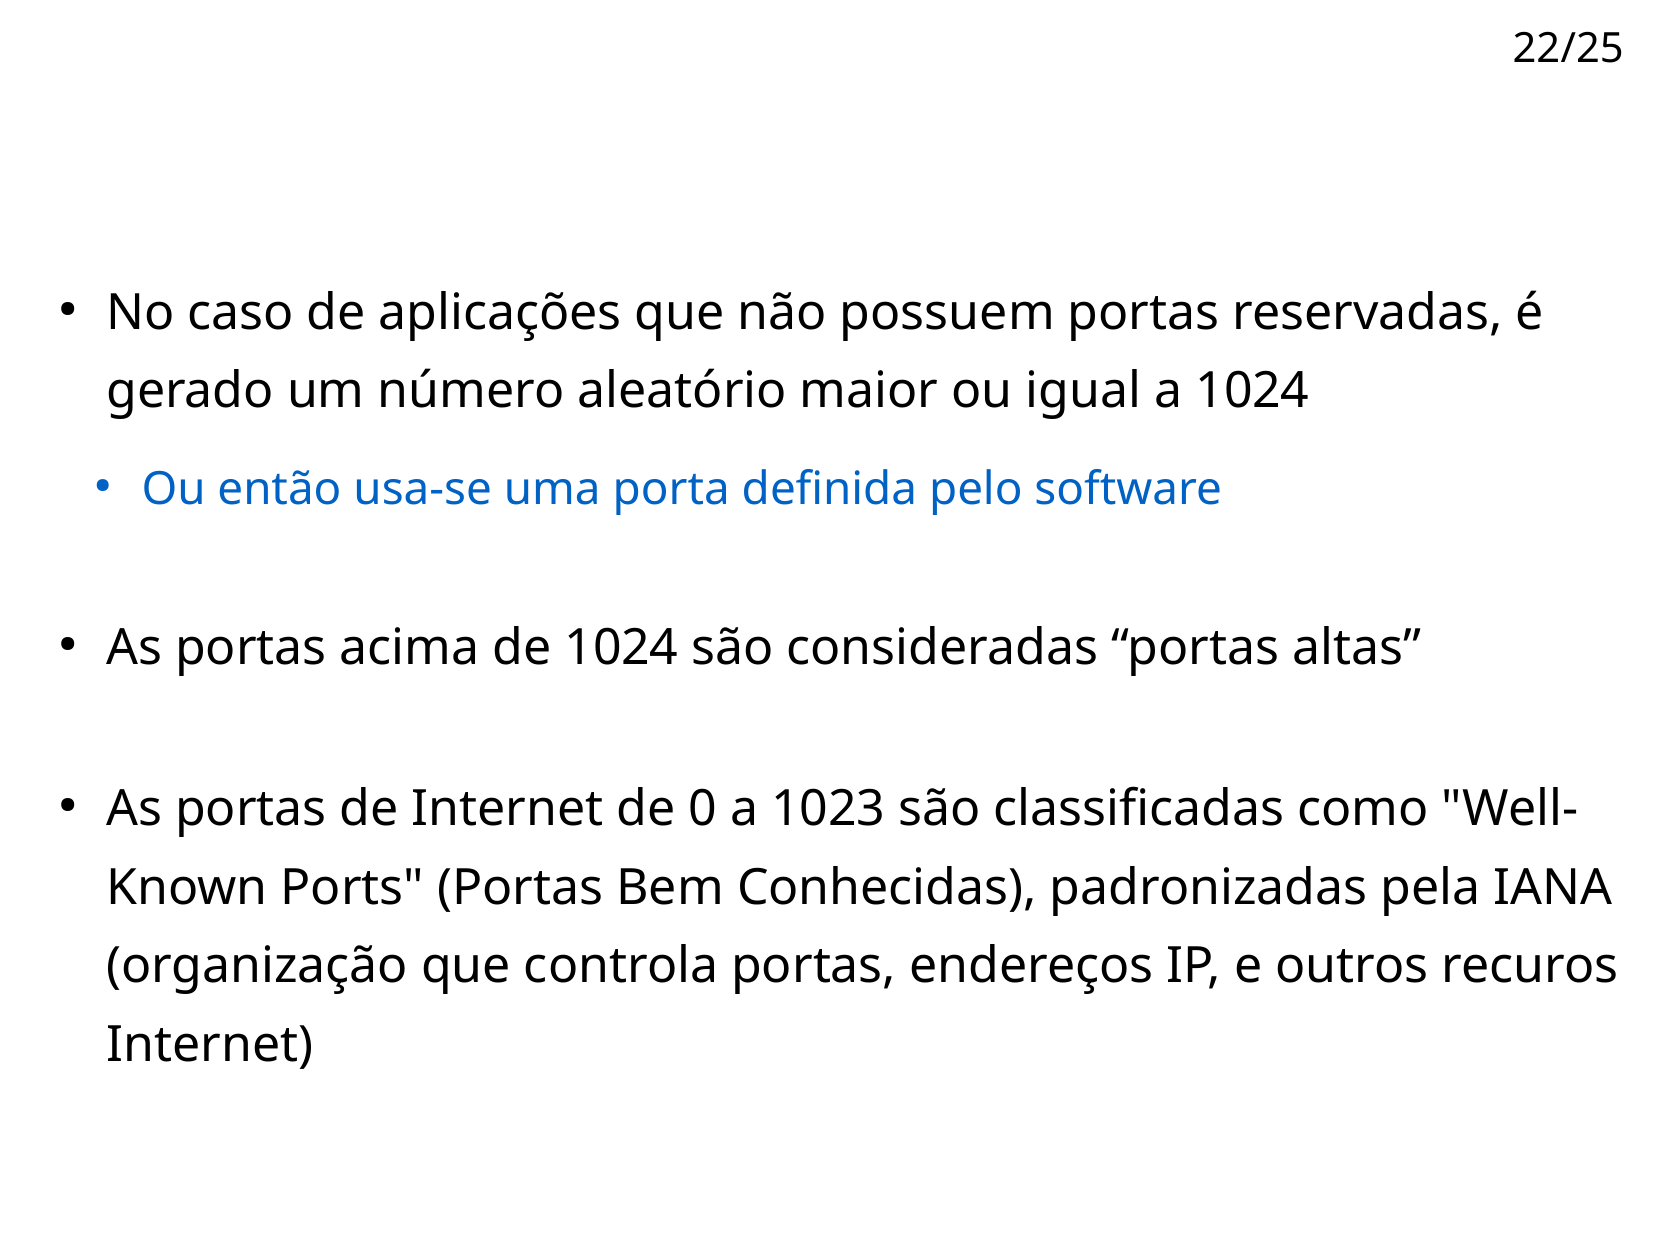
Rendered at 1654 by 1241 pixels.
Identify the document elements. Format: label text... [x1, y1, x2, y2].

list No caso de aplicações que não possuem portas reservadas, é gerado um número aleatório maior ou igual a 1024 Ou então usa-se uma porta definida pelo software As portas acima de 1024 são consideradas “portas altas” As portas de Internet de 0 a 1023 são classificadas como "Well-Known Ports" (Portas Bem Conhecidas), padronizadas pela IANA (organização que controla portas, endereços IP, e outros recuros Internet) [59, 265, 1625, 1211]
